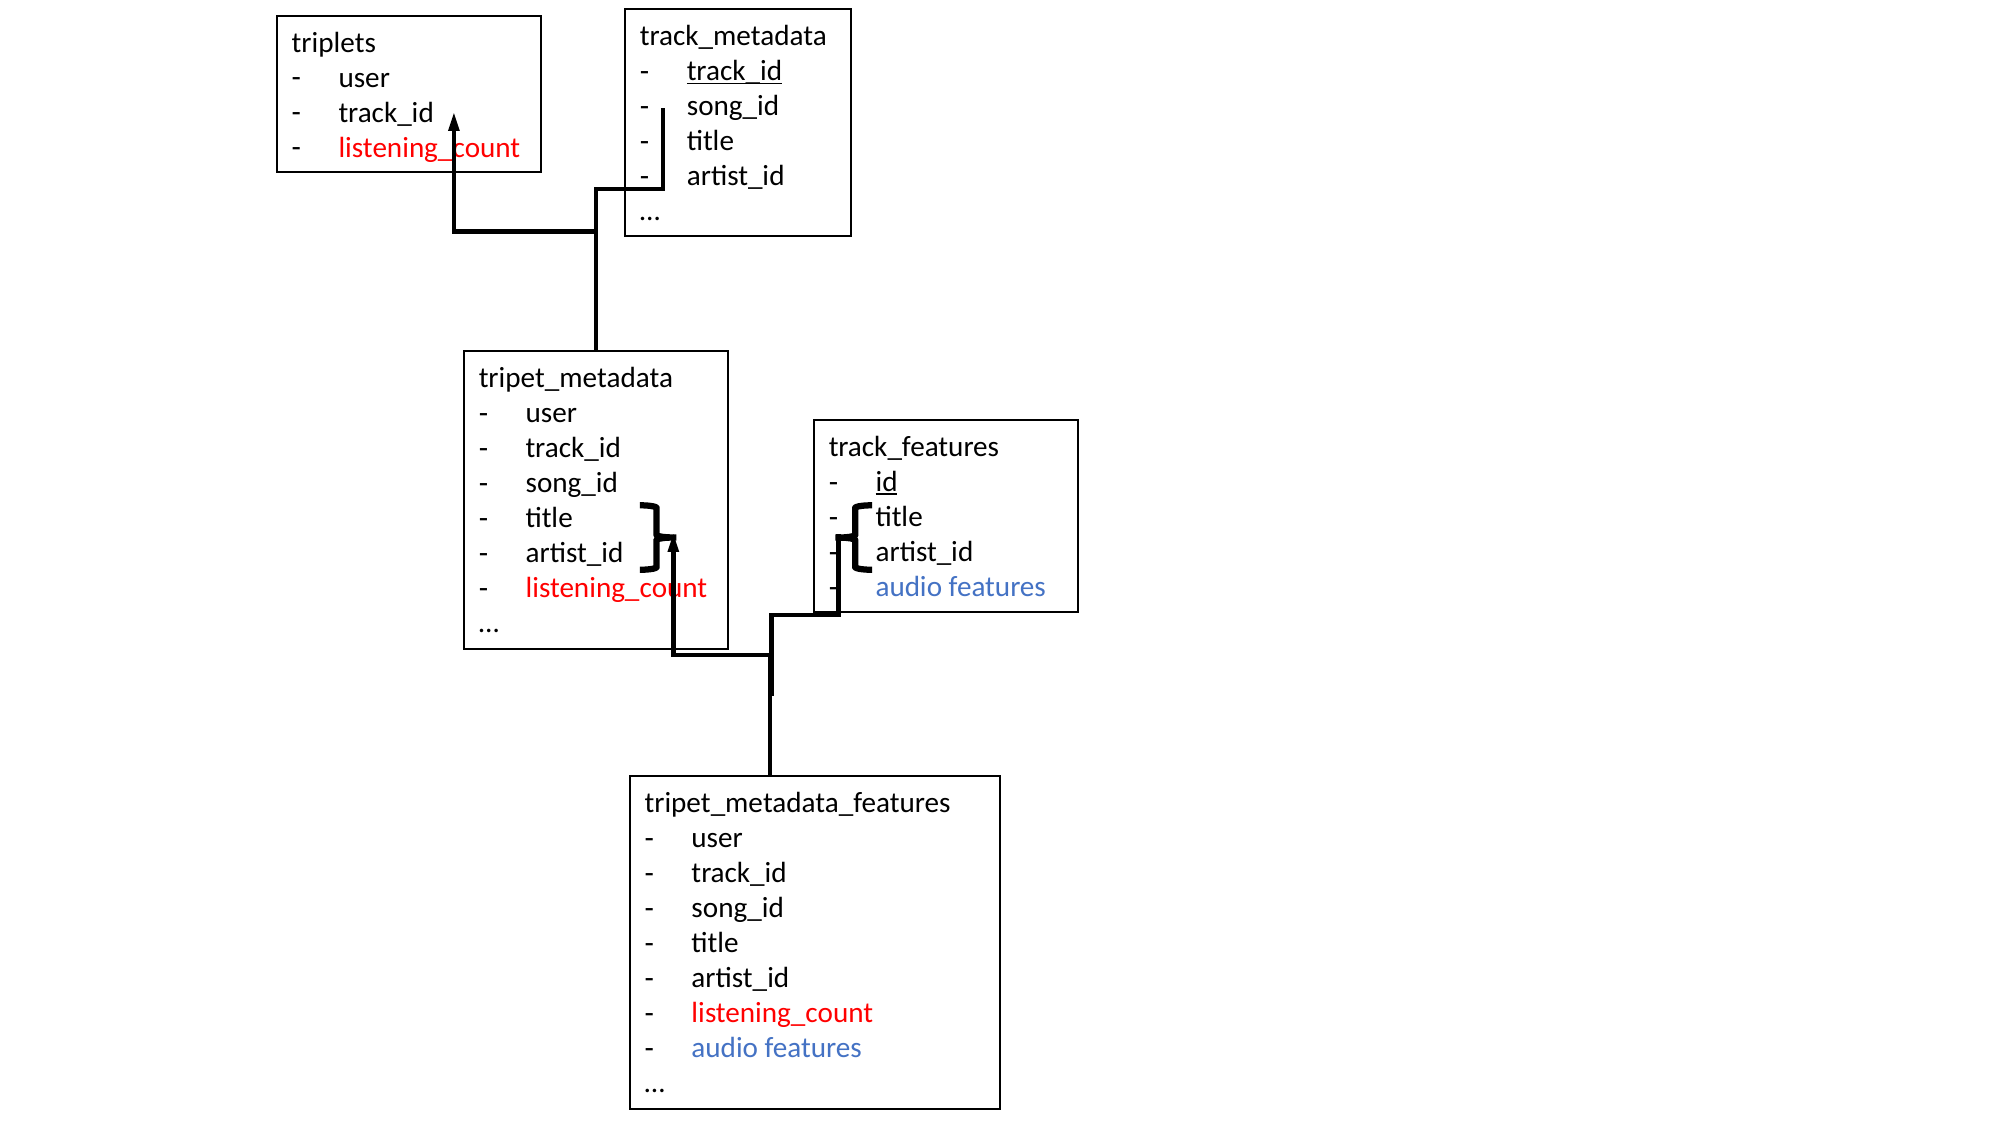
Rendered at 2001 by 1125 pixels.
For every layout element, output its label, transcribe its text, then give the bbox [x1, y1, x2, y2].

text_box track_metadata track_id song_id title artist_id … [624, 9, 852, 237]
text_box triplets user track_id listening_count [276, 15, 542, 173]
text_box tripet_metadata user track_id song_id title artist_id listening_count … [463, 351, 729, 650]
text_box tripet_metadata_features user track_id song_id title artist_id listening_count audio features … [629, 776, 1000, 1110]
text_box track_features id title artist_id audio features [813, 419, 1079, 612]
